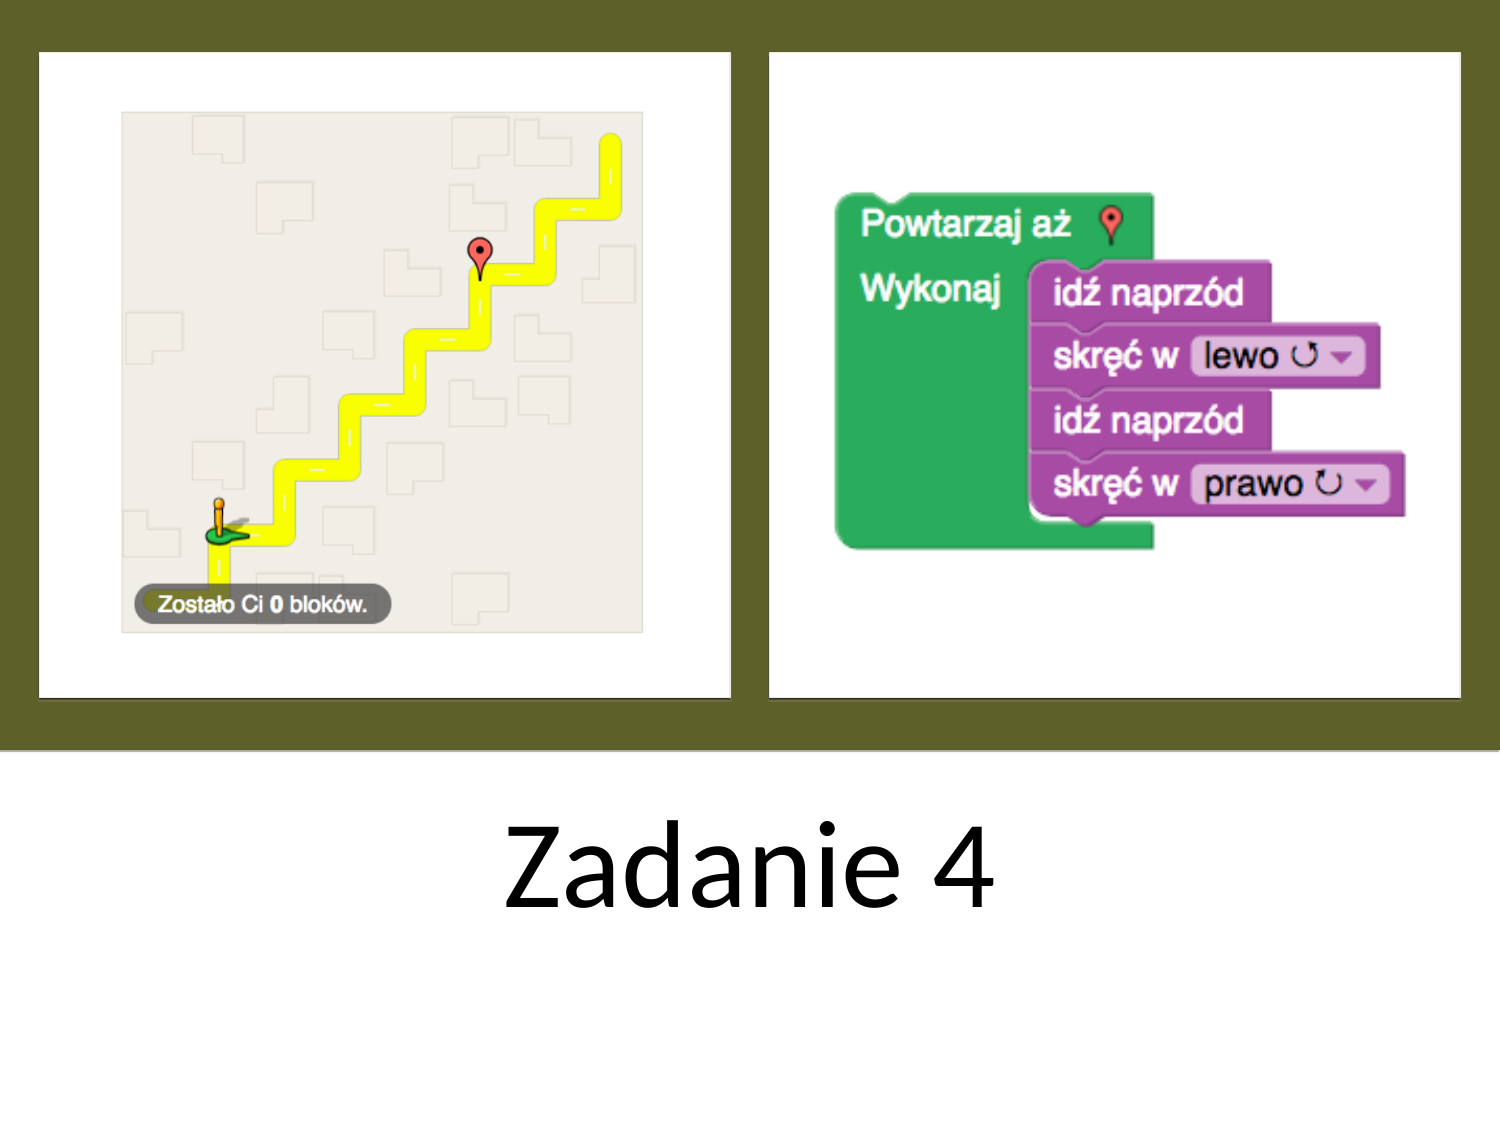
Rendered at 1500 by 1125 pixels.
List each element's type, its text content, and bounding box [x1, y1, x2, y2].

text_box [0, 0, 1500, 750]
title Zadanie 4 [187, 761, 1313, 942]
picture [119, 104, 651, 646]
picture [808, 172, 1421, 578]
